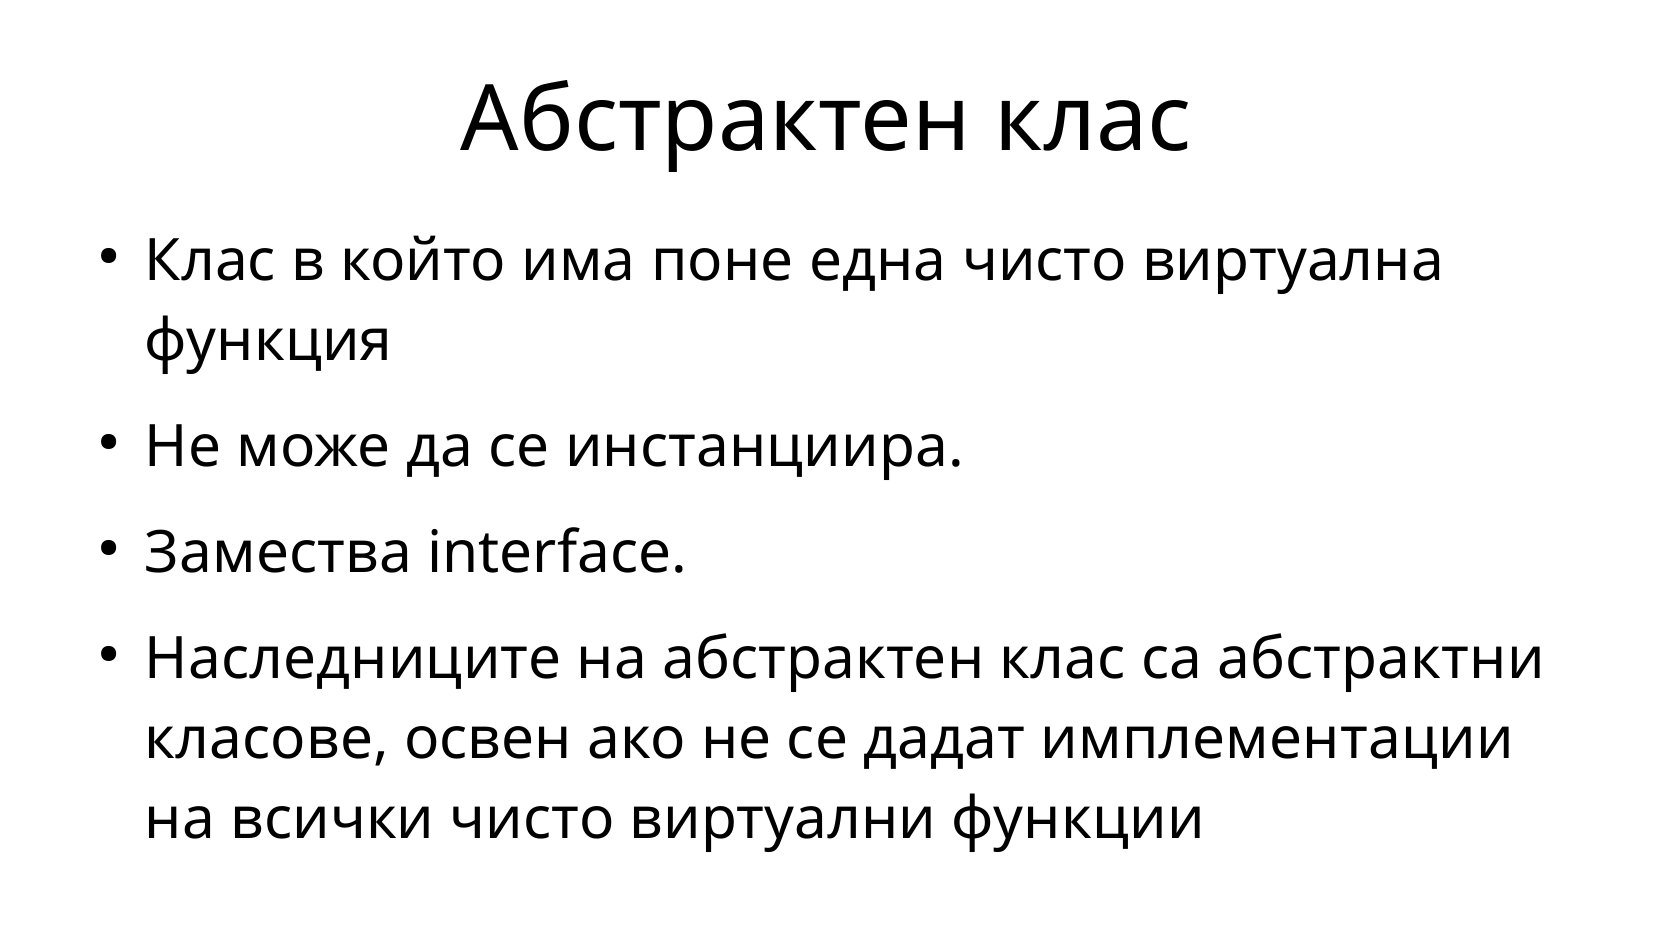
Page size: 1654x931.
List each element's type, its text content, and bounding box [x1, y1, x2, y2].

list Клас в който има поне една чисто виртуална функция Не може да се инстанциира. Замества interface. Наследниците на абстрактен клас са абстрактни класове, освен ако не се дадат имплементации на всички чисто виртуални функции [82, 217, 1571, 863]
title Абстрактен клас [82, 37, 1571, 193]
